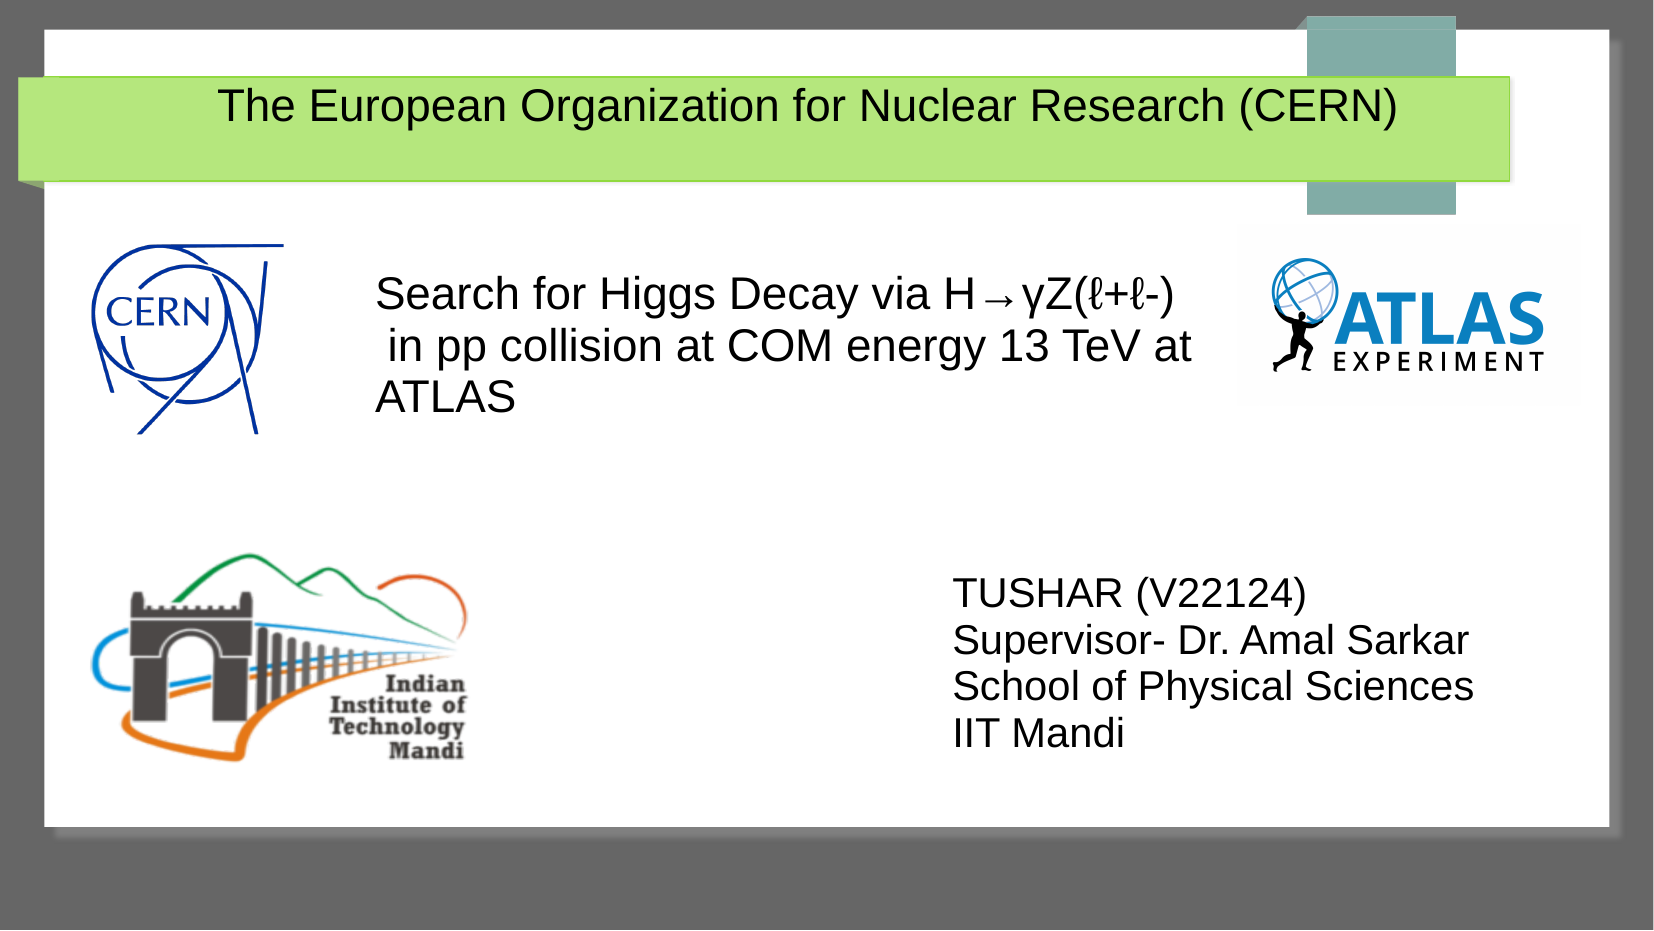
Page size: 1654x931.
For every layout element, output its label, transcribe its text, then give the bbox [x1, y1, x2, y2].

text_box TUSHAR (V22124) Supervisor- Dr. Amal Sarkar School of Physical Sciences IIT Mandi [937, 562, 1501, 788]
title The European Organization for Nuclear Research (CERN) [187, 79, 375, 183]
picture [37, 190, 338, 488]
picture [1237, 224, 1581, 406]
picture [75, 525, 488, 788]
subtitle Search for Higgs Decay via H→γZ(ℓ+ℓ-) in pp collision at COM energy 13 TeV at ATLAS [375, 0, 1654, 638]
